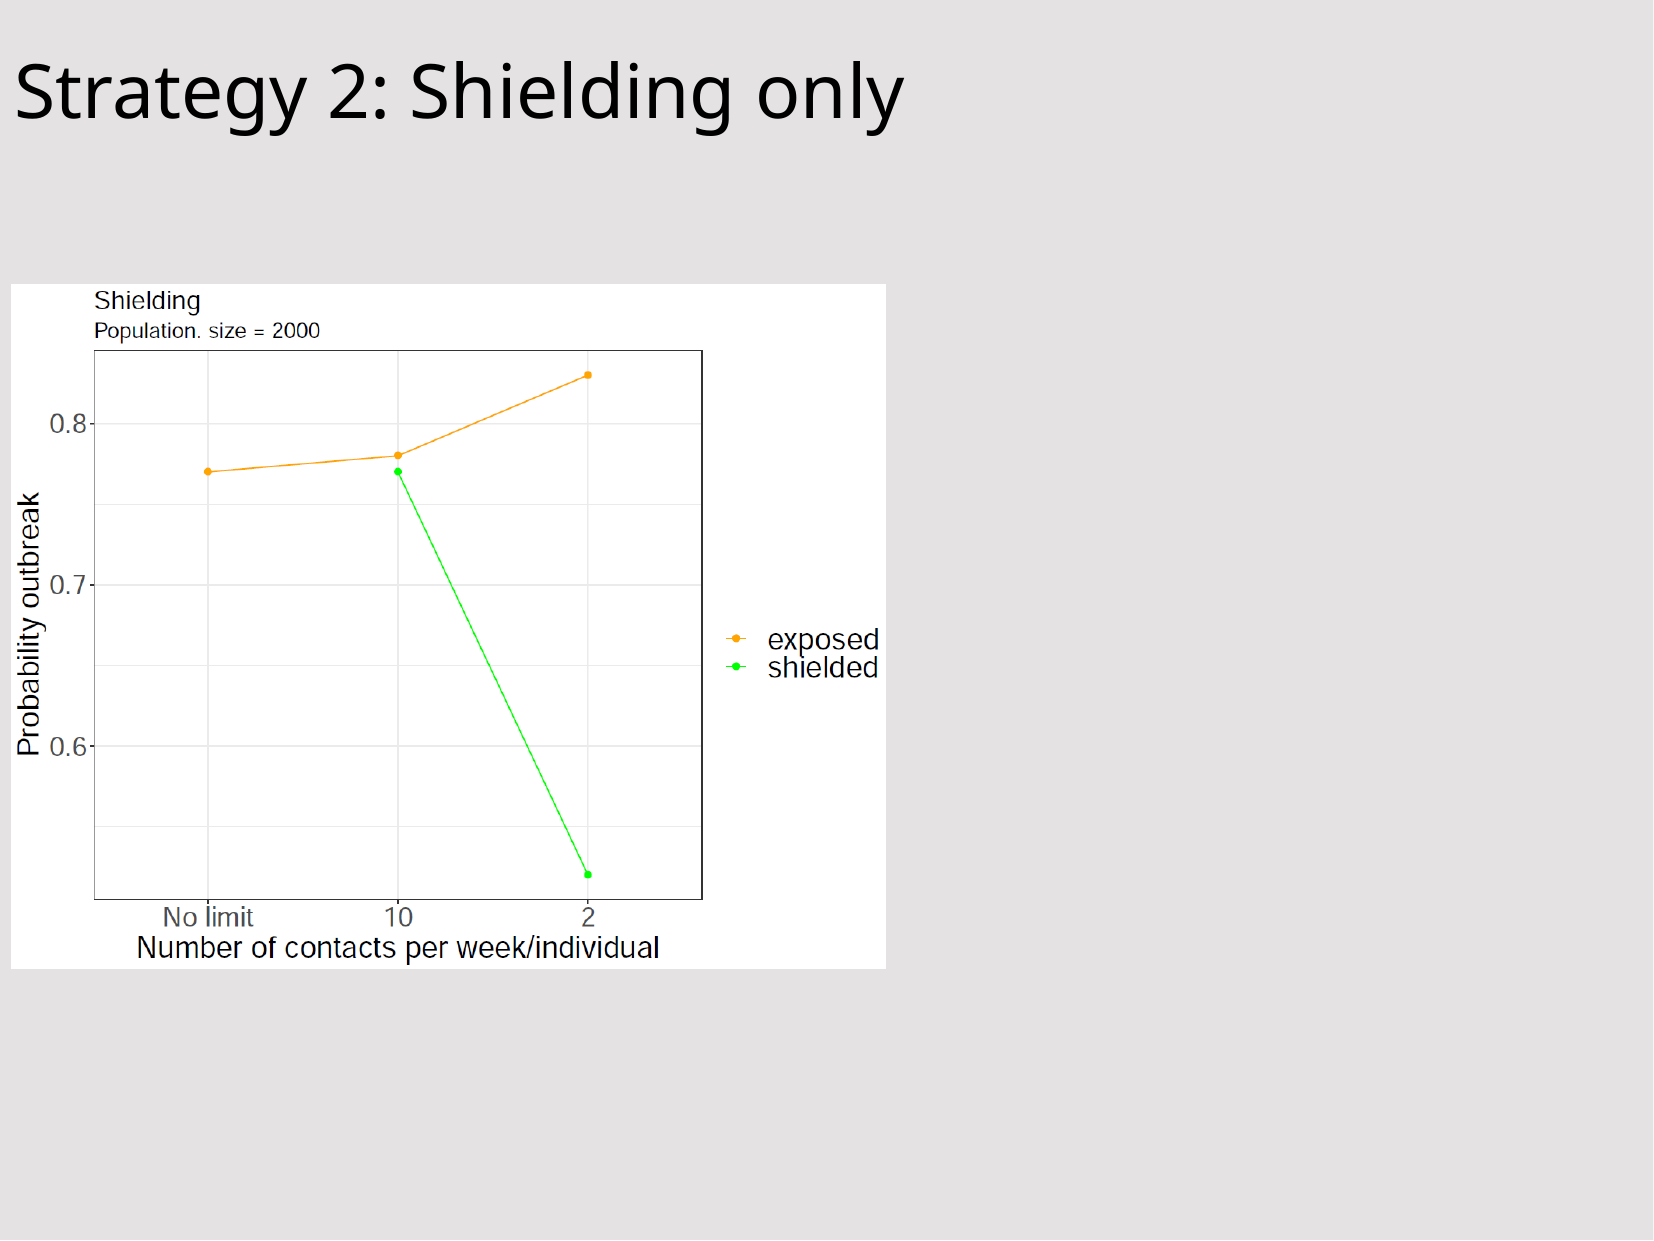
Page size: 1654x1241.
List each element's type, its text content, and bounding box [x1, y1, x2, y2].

picture [11, 284, 886, 969]
text_box Strategy 2: Shielding only [0, 31, 1654, 134]
